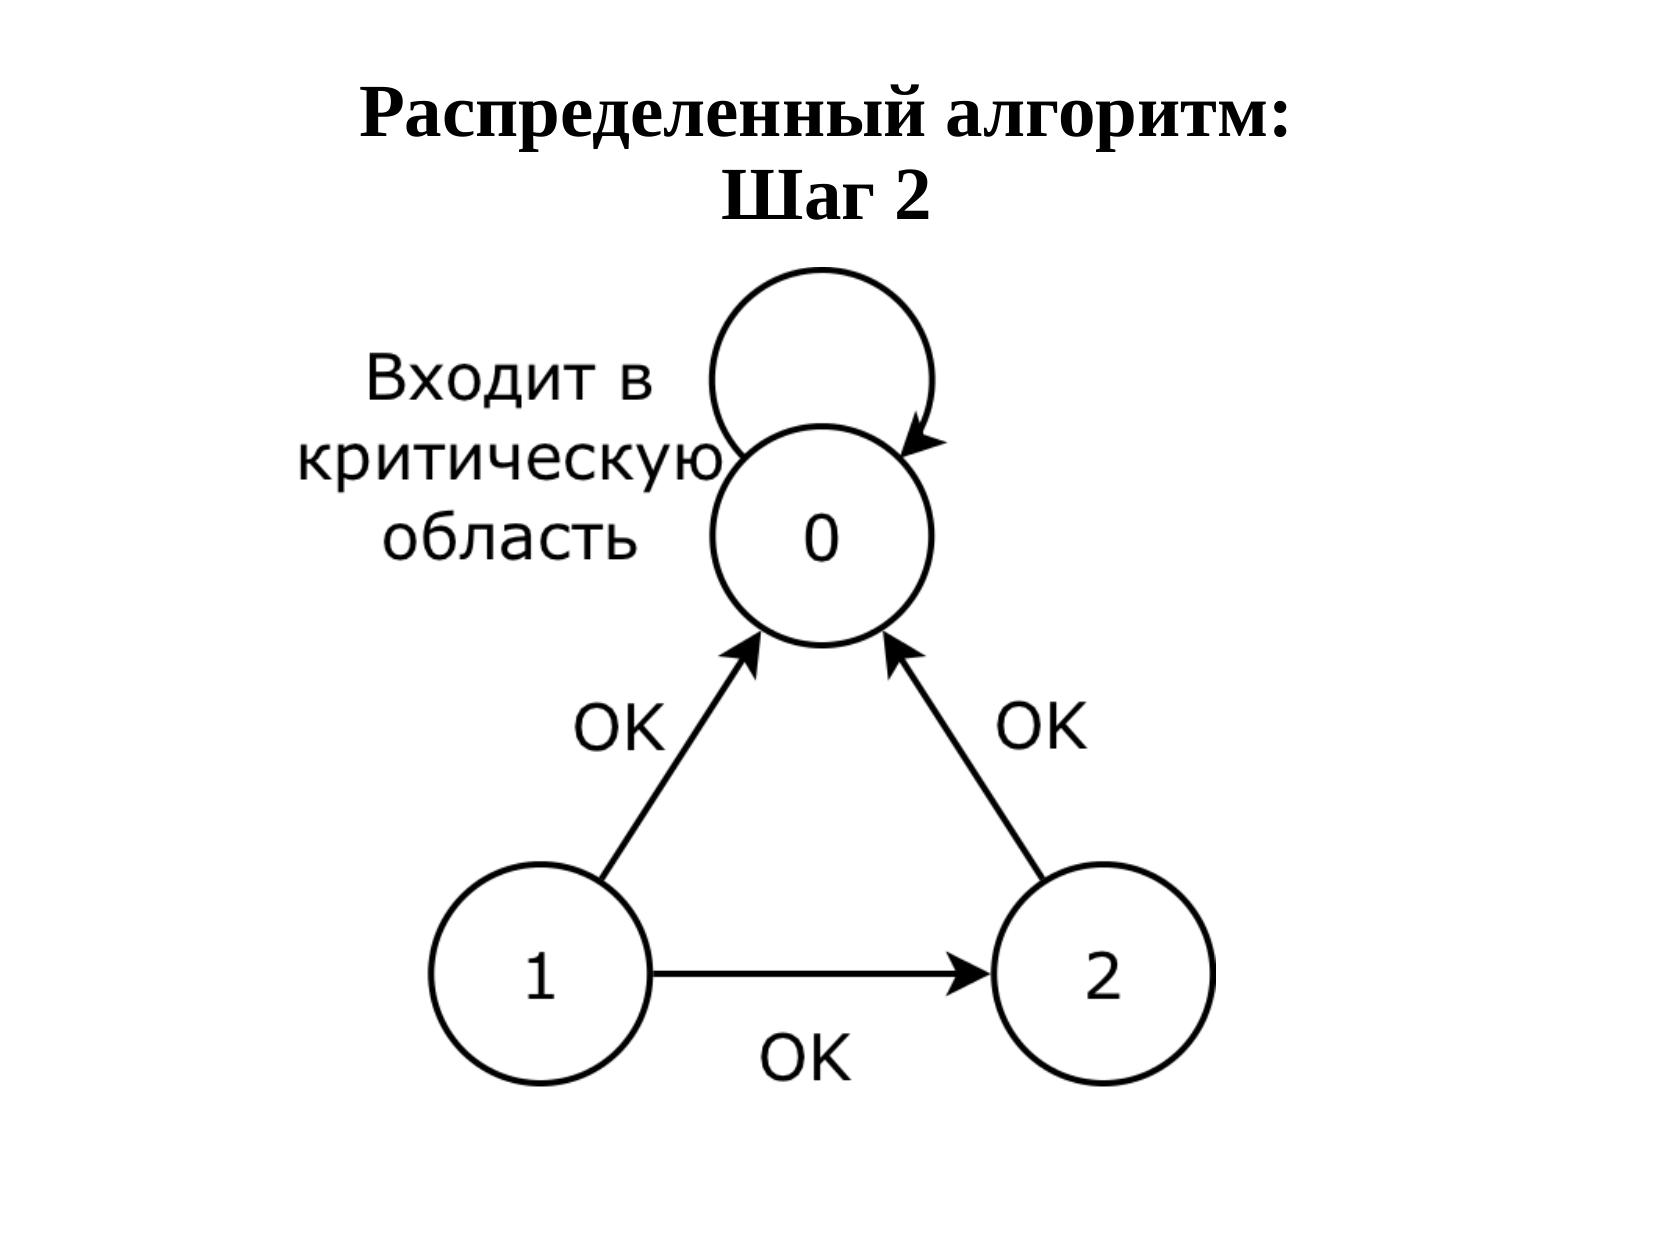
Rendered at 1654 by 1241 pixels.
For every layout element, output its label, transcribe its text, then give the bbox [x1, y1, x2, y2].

picture [295, 267, 1216, 1093]
title Распределенный алгоритм: Шаг 2 [82, 56, 1571, 250]
